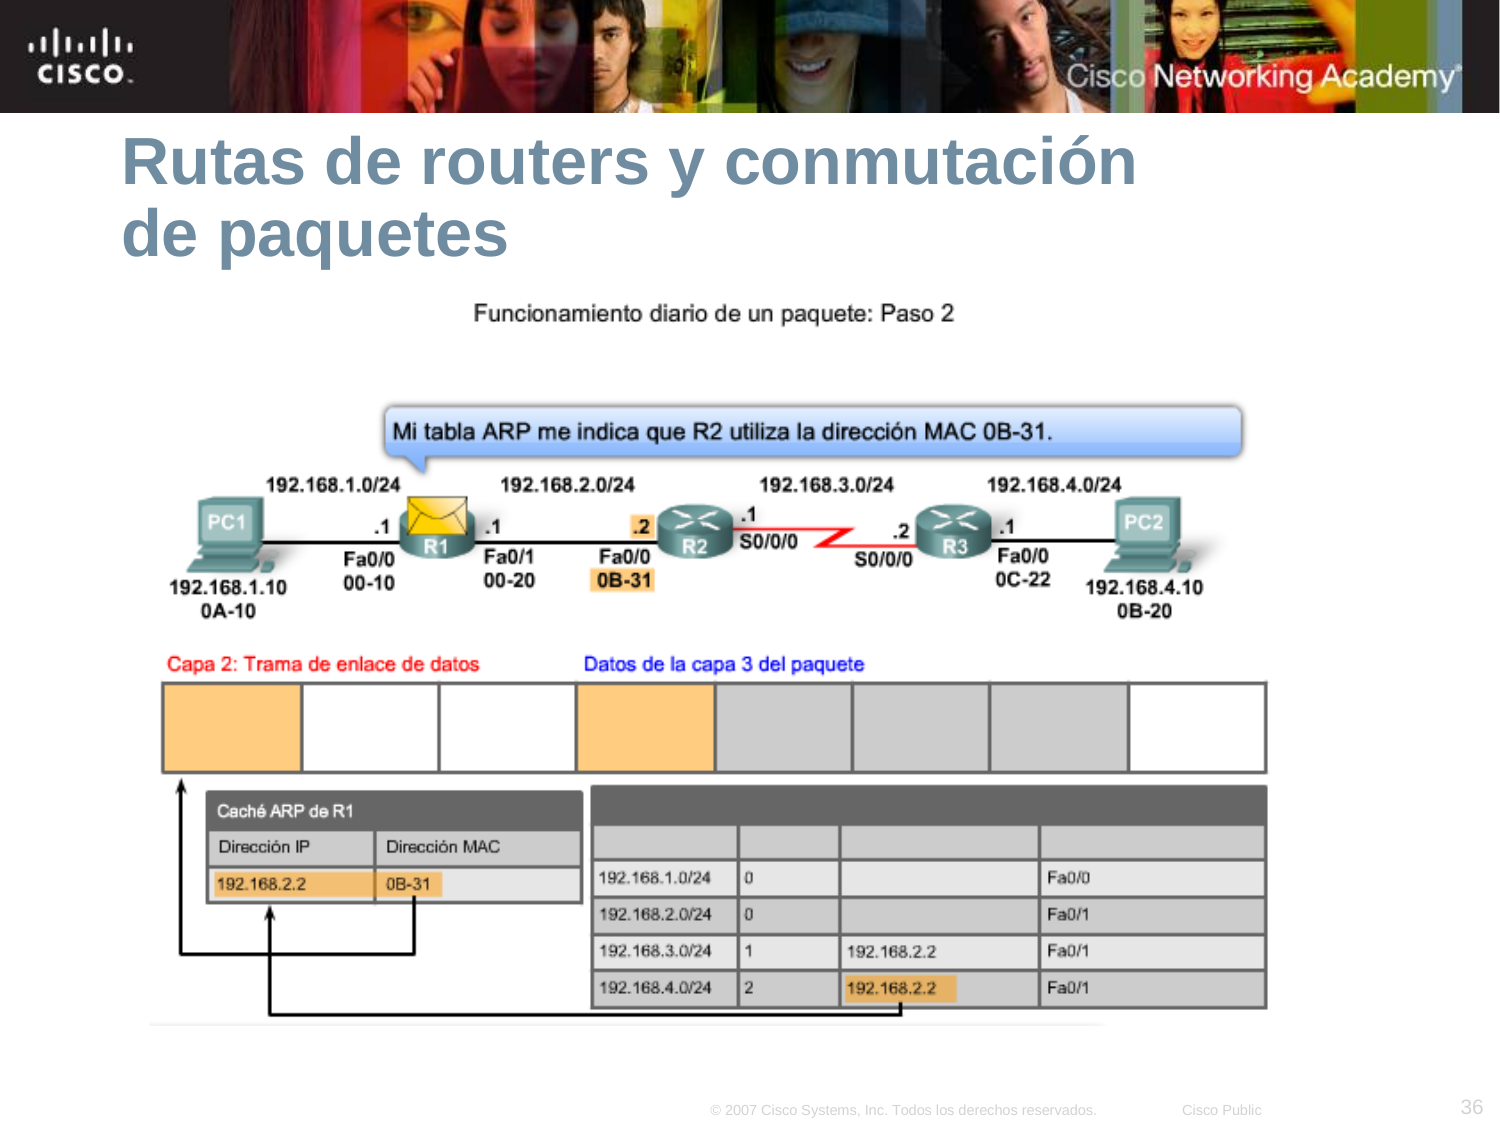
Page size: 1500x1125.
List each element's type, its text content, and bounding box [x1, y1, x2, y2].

picture [149, 288, 1284, 1026]
picture [0, 0, 1500, 113]
title Rutas de routers y conmutación de paquetes [107, 120, 1444, 278]
